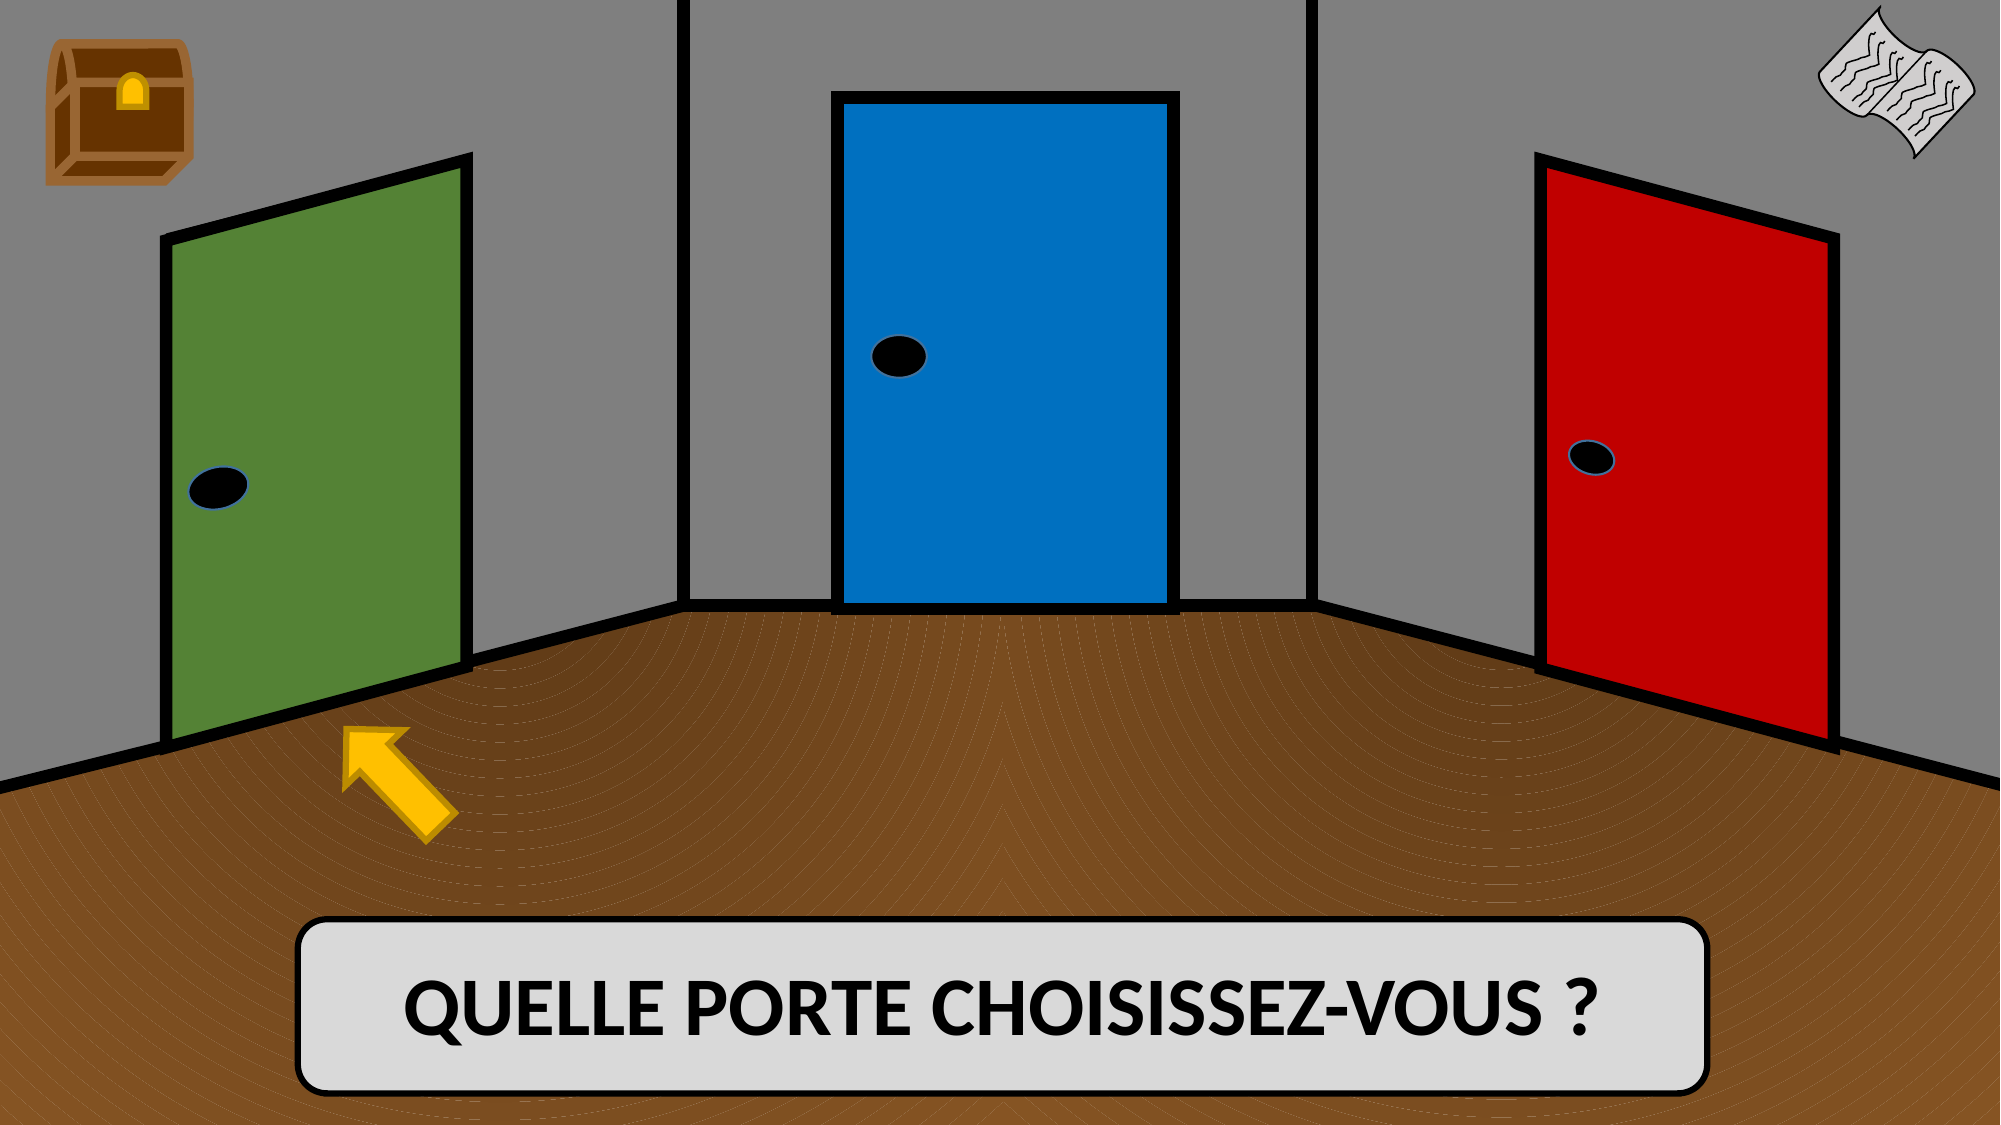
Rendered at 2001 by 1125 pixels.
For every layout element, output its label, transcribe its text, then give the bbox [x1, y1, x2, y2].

text_box [0, 0, 2000, 1125]
text_box QUELLE PORTE CHOISISSEZ-VOUS ? [297, 944, 1708, 1061]
